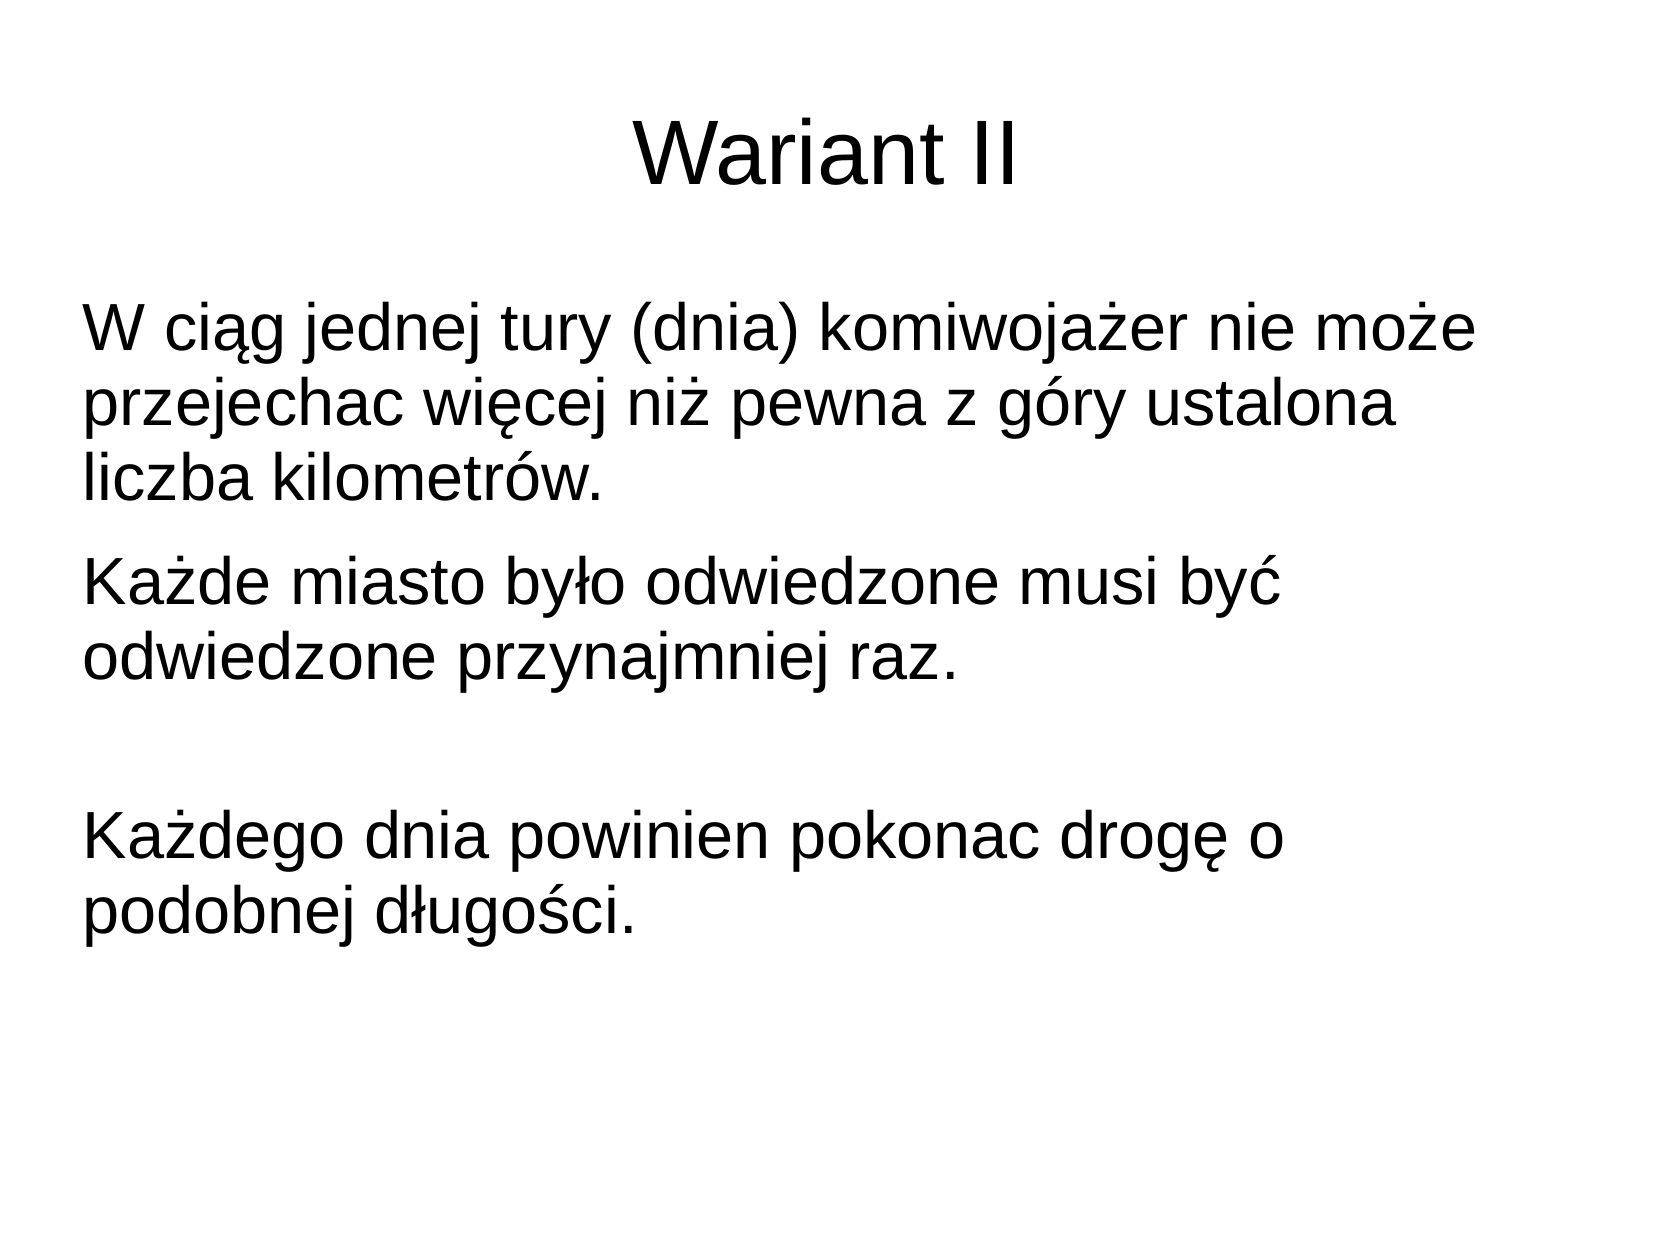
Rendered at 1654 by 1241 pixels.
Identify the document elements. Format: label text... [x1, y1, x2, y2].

list W ciąg jednej tury (dnia) komiwojażer nie może przejechac więcej niż pewna z góry ustalona liczba kilometrów. Każde miasto było odwiedzone musi być odwiedzone przynajmniej raz. Każdego dnia powinien pokonac drogę o podobnej długości. [82, 290, 1571, 1010]
title Wariant II [82, 49, 1571, 257]
